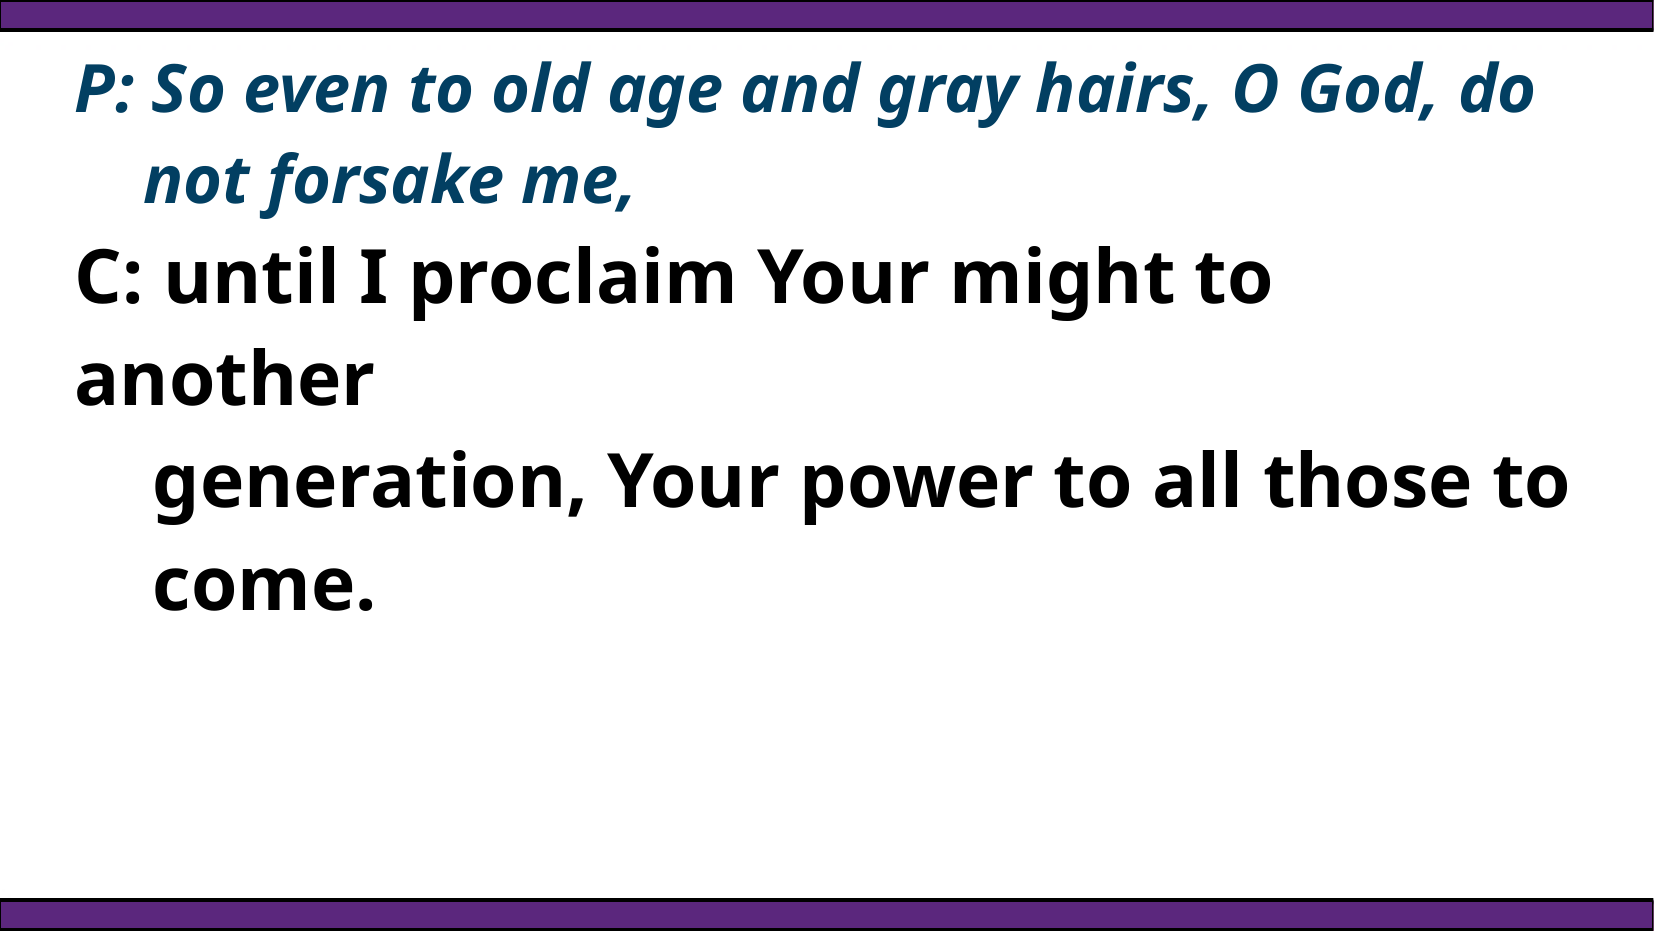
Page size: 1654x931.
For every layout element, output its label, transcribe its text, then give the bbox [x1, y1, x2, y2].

text_box [0, 900, 1654, 931]
text_box P: So even to old age and gray hairs, O God, do not forsake me, C: until I proclaim Your might to another generation, Your power to all those to come. [60, 34, 1606, 526]
text_box [0, 0, 1654, 31]
picture [0, 31, 1654, 900]
